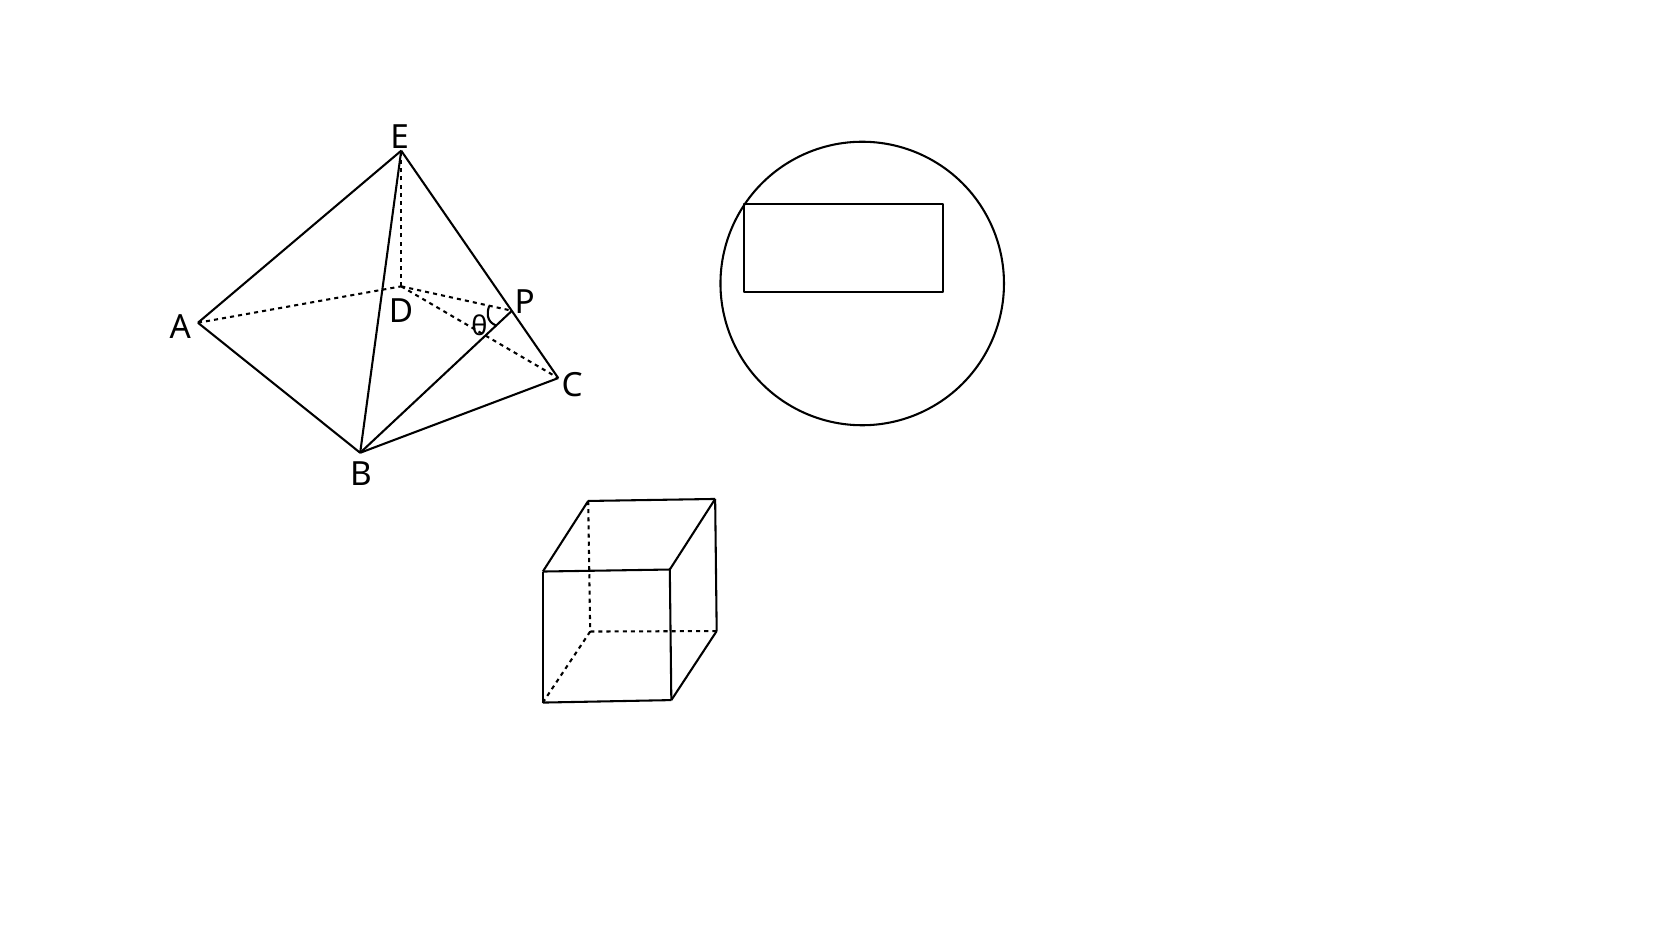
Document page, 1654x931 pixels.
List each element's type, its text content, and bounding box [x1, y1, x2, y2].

text_box θ [456, 298, 514, 347]
text_box C [546, 353, 603, 408]
text_box A [154, 295, 211, 350]
text_box B [335, 442, 391, 497]
text_box E [375, 105, 432, 160]
text_box D [374, 279, 430, 334]
text_box P [499, 270, 556, 325]
